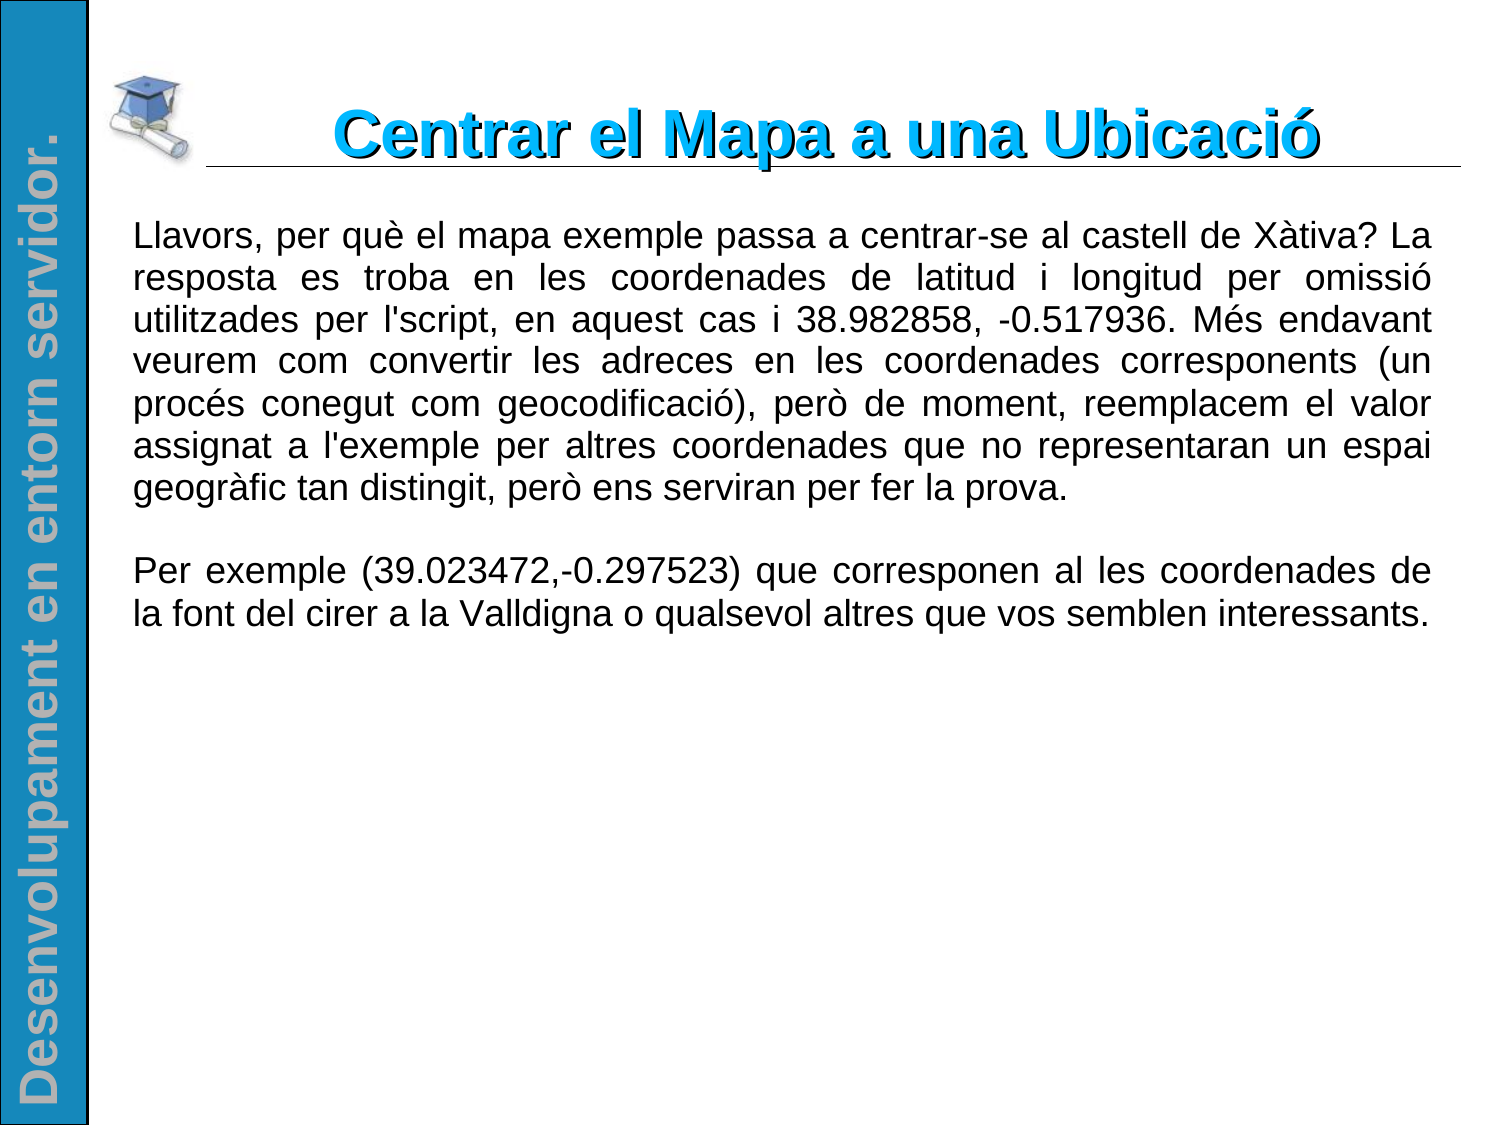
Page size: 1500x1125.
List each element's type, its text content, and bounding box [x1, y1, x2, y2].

text_box Llavors, per què el mapa exemple passa a centrar-se al castell de Xàtiva? La resposta es troba en les coordenades de latitud i longitud per omissió utilitzades per l'script, en aquest cas i 38.982858, -0.517936. Més endavant veurem com convertir les adreces en les coordenades corresponents (un procés conegut com geocodificació), però de moment, reemplacem el valor assignat a l'exemple per altres coordenades que no representaran un espai geogràfic tan distingit, però ens serviran per fer la prova. Per exemple (39.023472,-0.297523) que corresponen al les coordenades de la font del cirer a la Valldigna o qualsevol altres que vos semblen interessants. [118, 206, 1447, 726]
picture [93, 61, 206, 174]
title Centrar el Mapa a una Ubicació [206, 88, 1447, 178]
